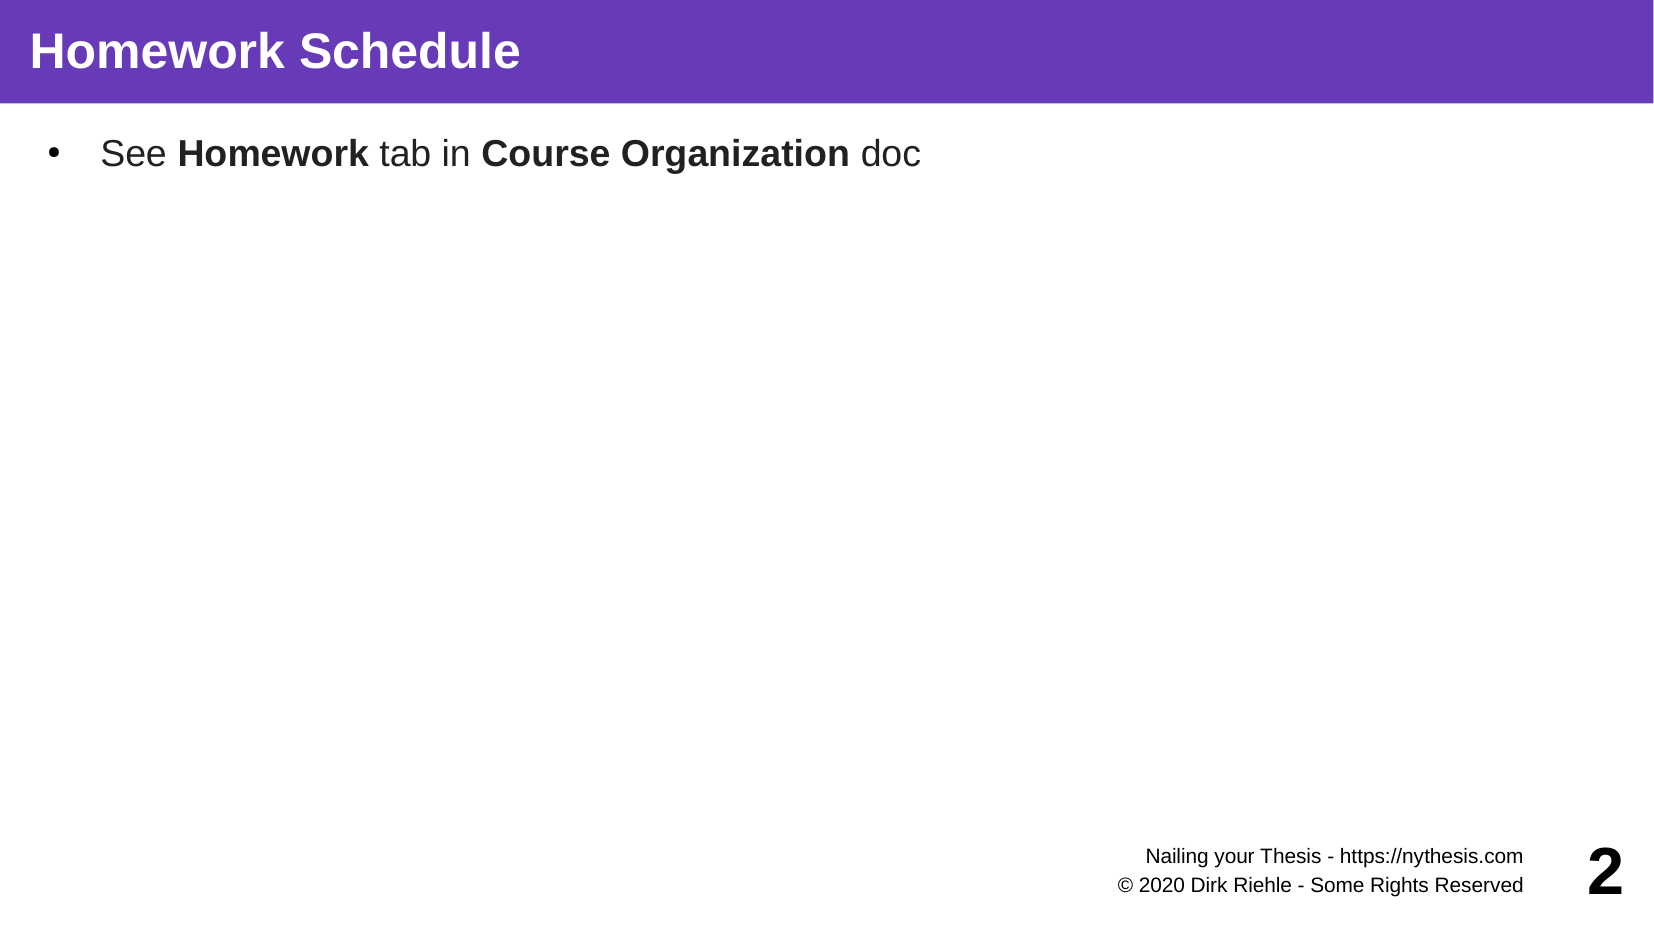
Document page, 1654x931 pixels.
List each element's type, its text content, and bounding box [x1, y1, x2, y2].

title Homework Schedule [0, 0, 1654, 104]
list See Homework tab in Course Organization doc [29, 132, 1625, 813]
